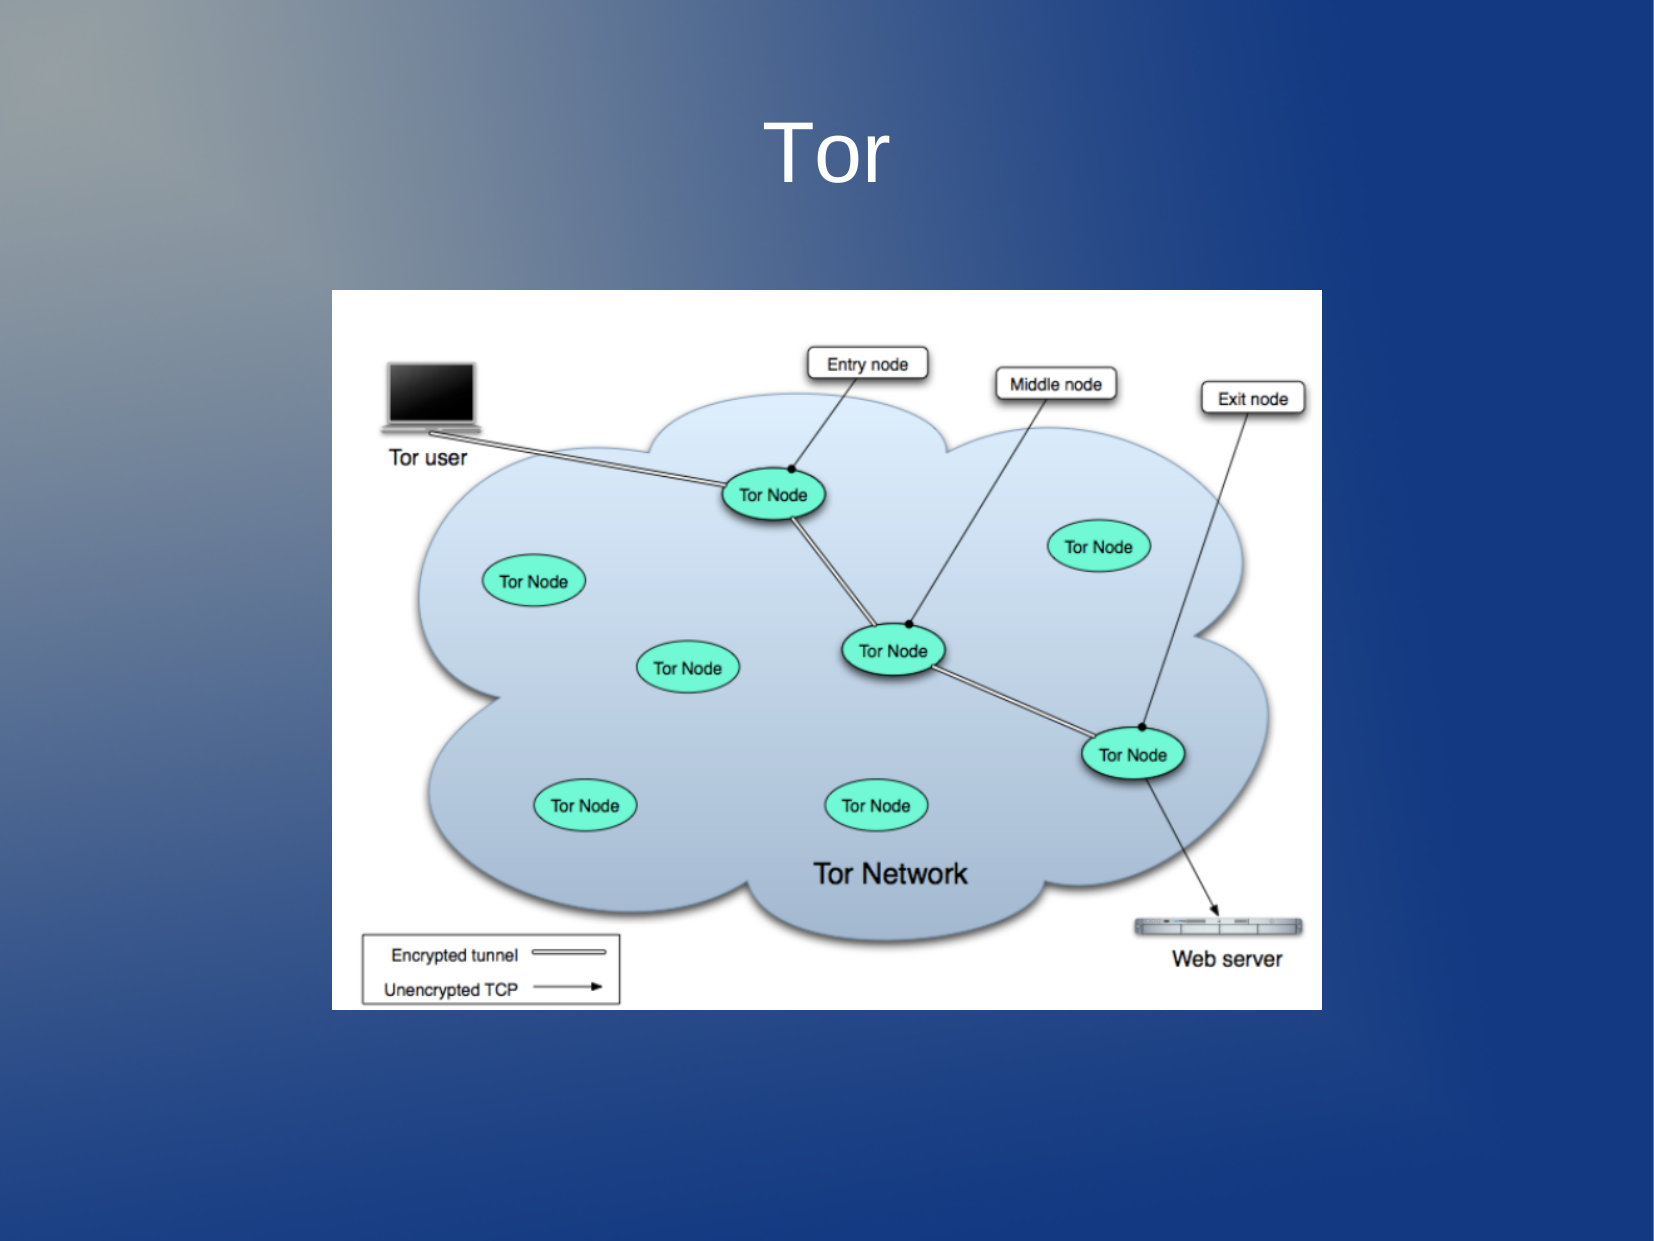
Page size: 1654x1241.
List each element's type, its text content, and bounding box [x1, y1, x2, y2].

title Tor [82, 49, 1571, 257]
picture [0, 0, 1654, 1241]
